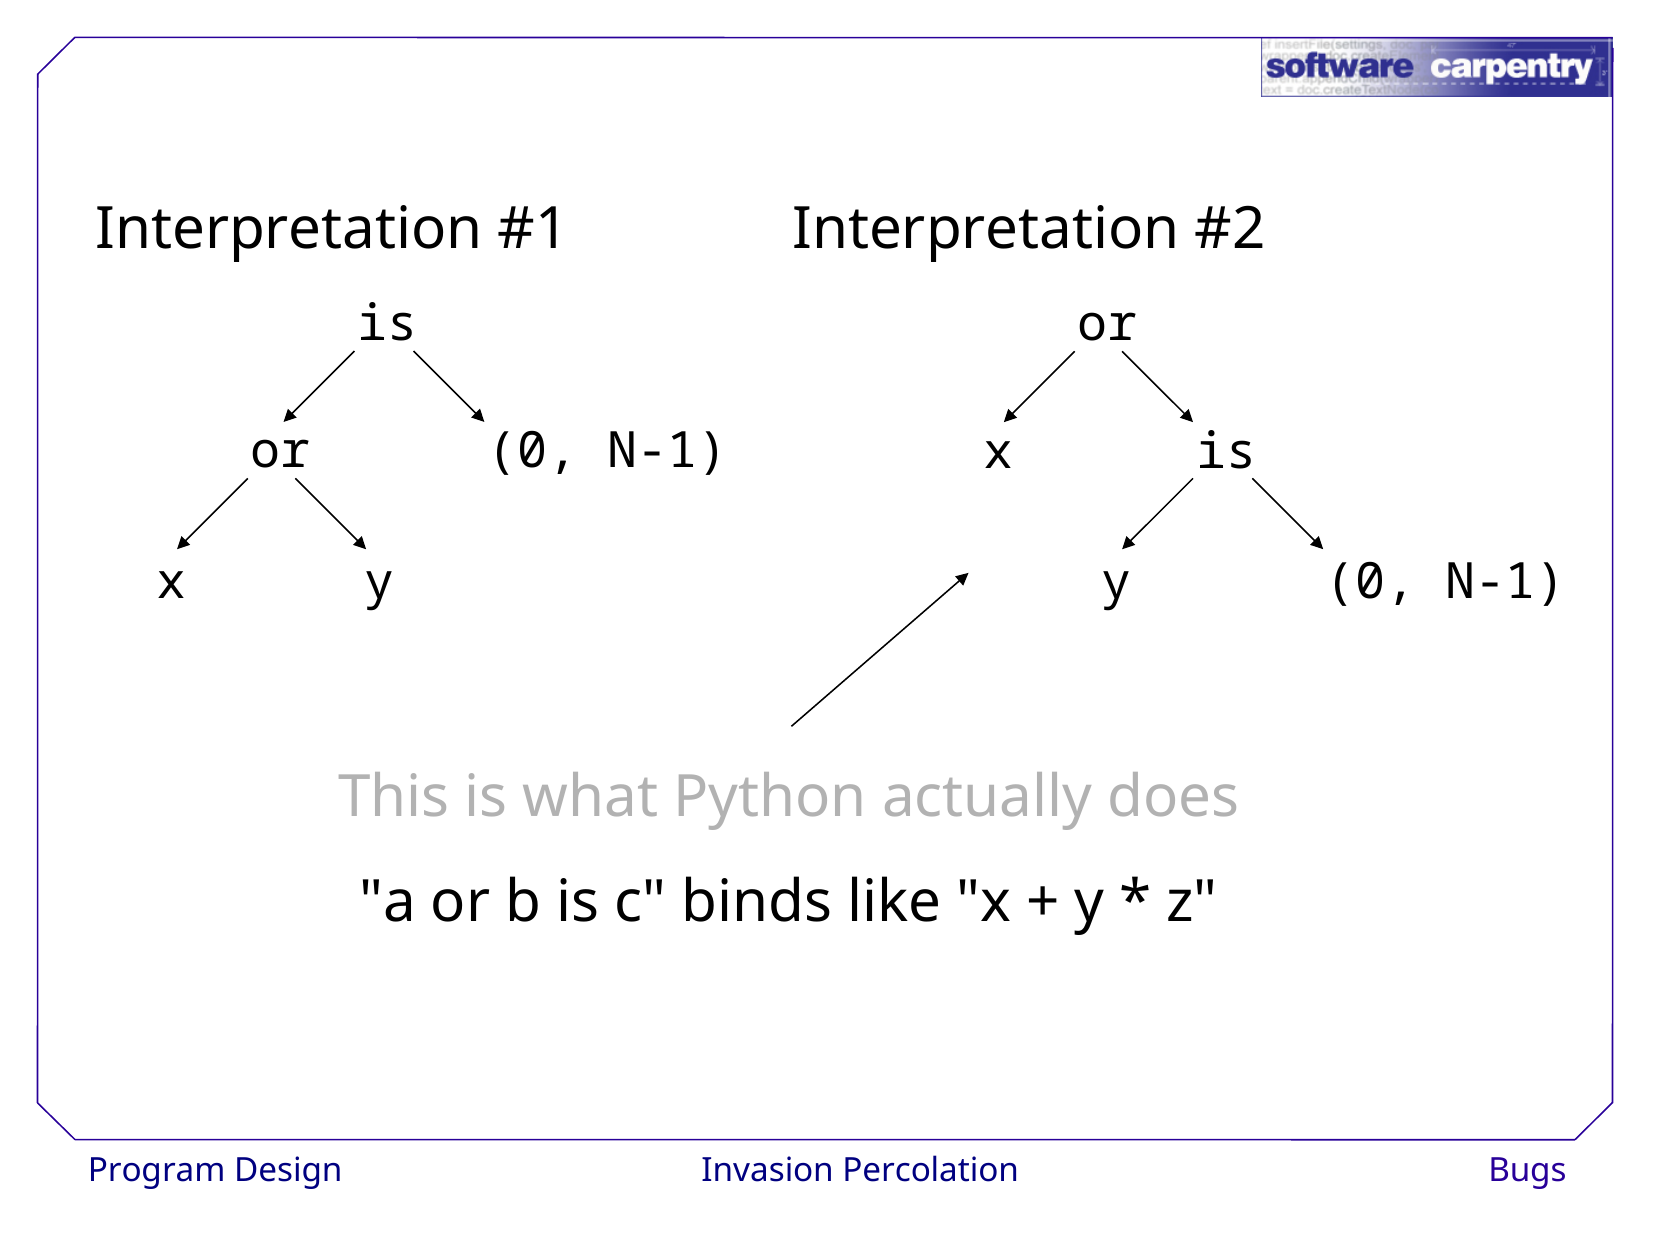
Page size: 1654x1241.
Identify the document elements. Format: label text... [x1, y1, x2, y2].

text_box x [968, 395, 1021, 479]
text_box is [1181, 395, 1253, 479]
text_box This is what Python actually does "a or b is c" binds like "x + y * z" [248, 715, 1330, 941]
text_box (0, N-1) [472, 395, 697, 479]
text_box Interpretation #2 [777, 147, 1431, 269]
picture [1261, 39, 1613, 97]
text_box y [1086, 525, 1139, 609]
text_box (0, N-1) [1311, 525, 1536, 609]
text_box or [1062, 268, 1134, 352]
text_box x [141, 525, 194, 609]
text_box is [342, 268, 414, 352]
text_box Interpretation #1 [80, 147, 734, 269]
text_box or [236, 395, 308, 479]
text_box y [349, 525, 402, 609]
